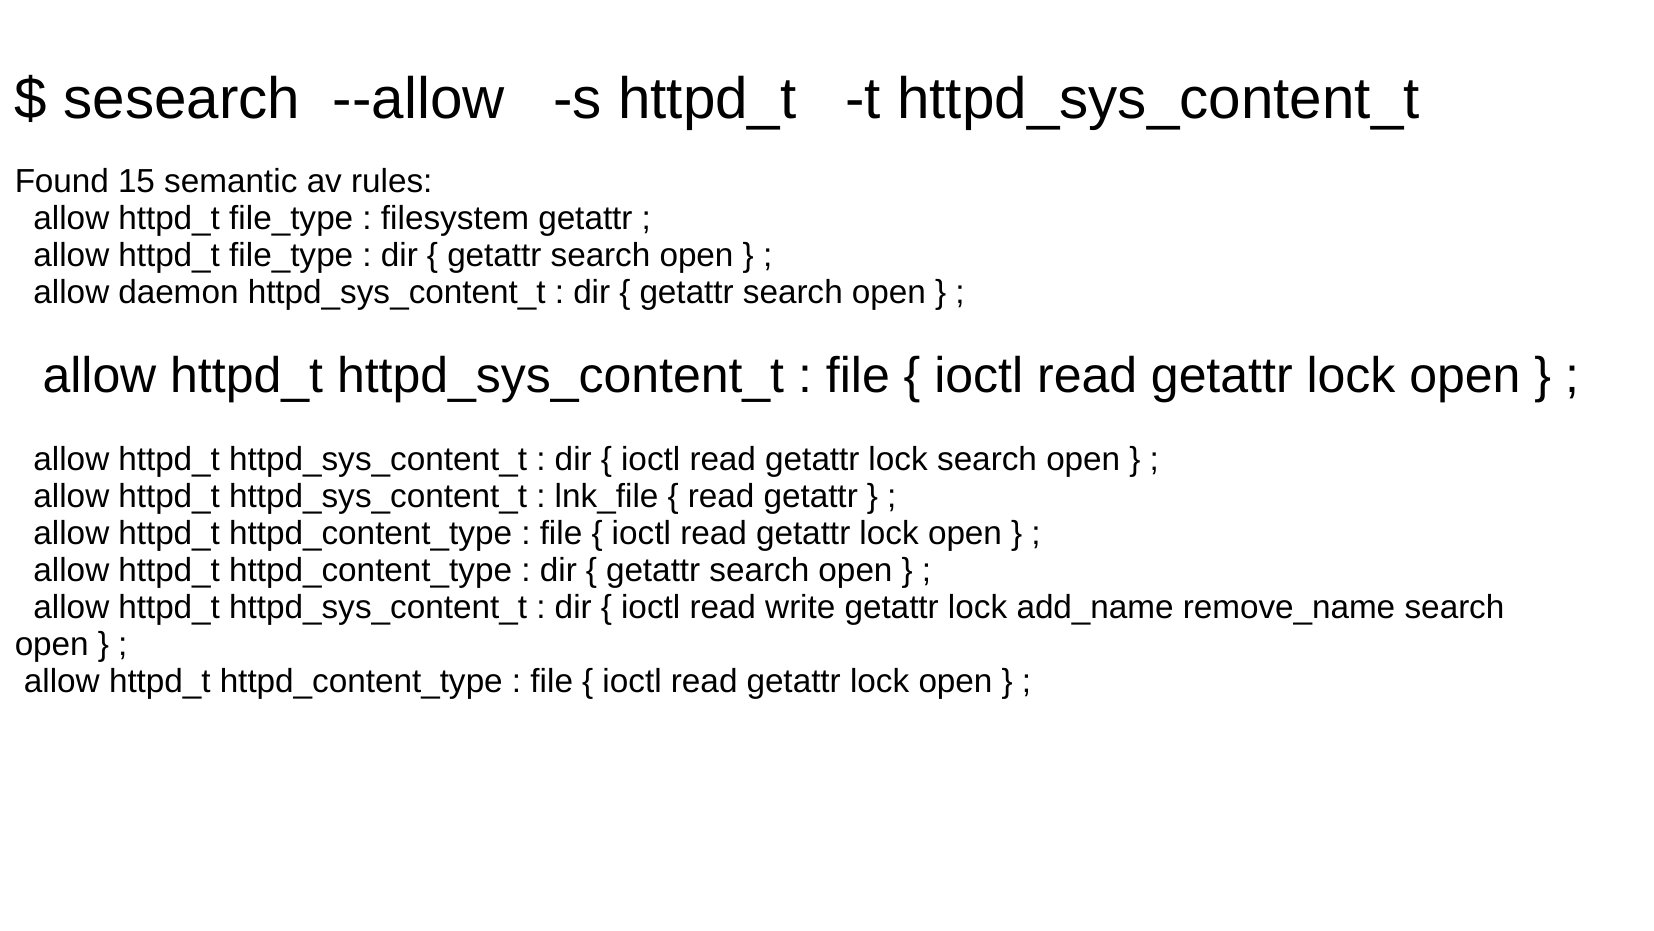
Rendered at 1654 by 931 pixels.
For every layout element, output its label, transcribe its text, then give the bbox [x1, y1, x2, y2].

text_box $ sesearch --allow -s httpd_t -t httpd_sys_content_t Found 15 semantic av rules: allow httpd_t file_type : filesystem getattr ; allow httpd_t file_type : dir { getattr search open } ; allow daemon httpd_sys_content_t : dir { getattr search open } ; allow httpd_t httpd_sys_content_t : file { ioctl read getattr lock open } ; allow httpd_t httpd_sys_content_t : dir { ioctl read getattr lock search open } ; allow httpd_t httpd_sys_content_t : lnk_file { read getattr } ; allow httpd_t httpd_content_type : file { ioctl read getattr lock open } ; allow httpd_t httpd_content_type : dir { getattr search open } ; allow httpd_t httpd_sys_content_t : dir { ioctl read write getattr lock add_name remove_name search open } ; allow httpd_t httpd_content_type : file { ioctl read getattr lock open } ; [0, 58, 1642, 801]
